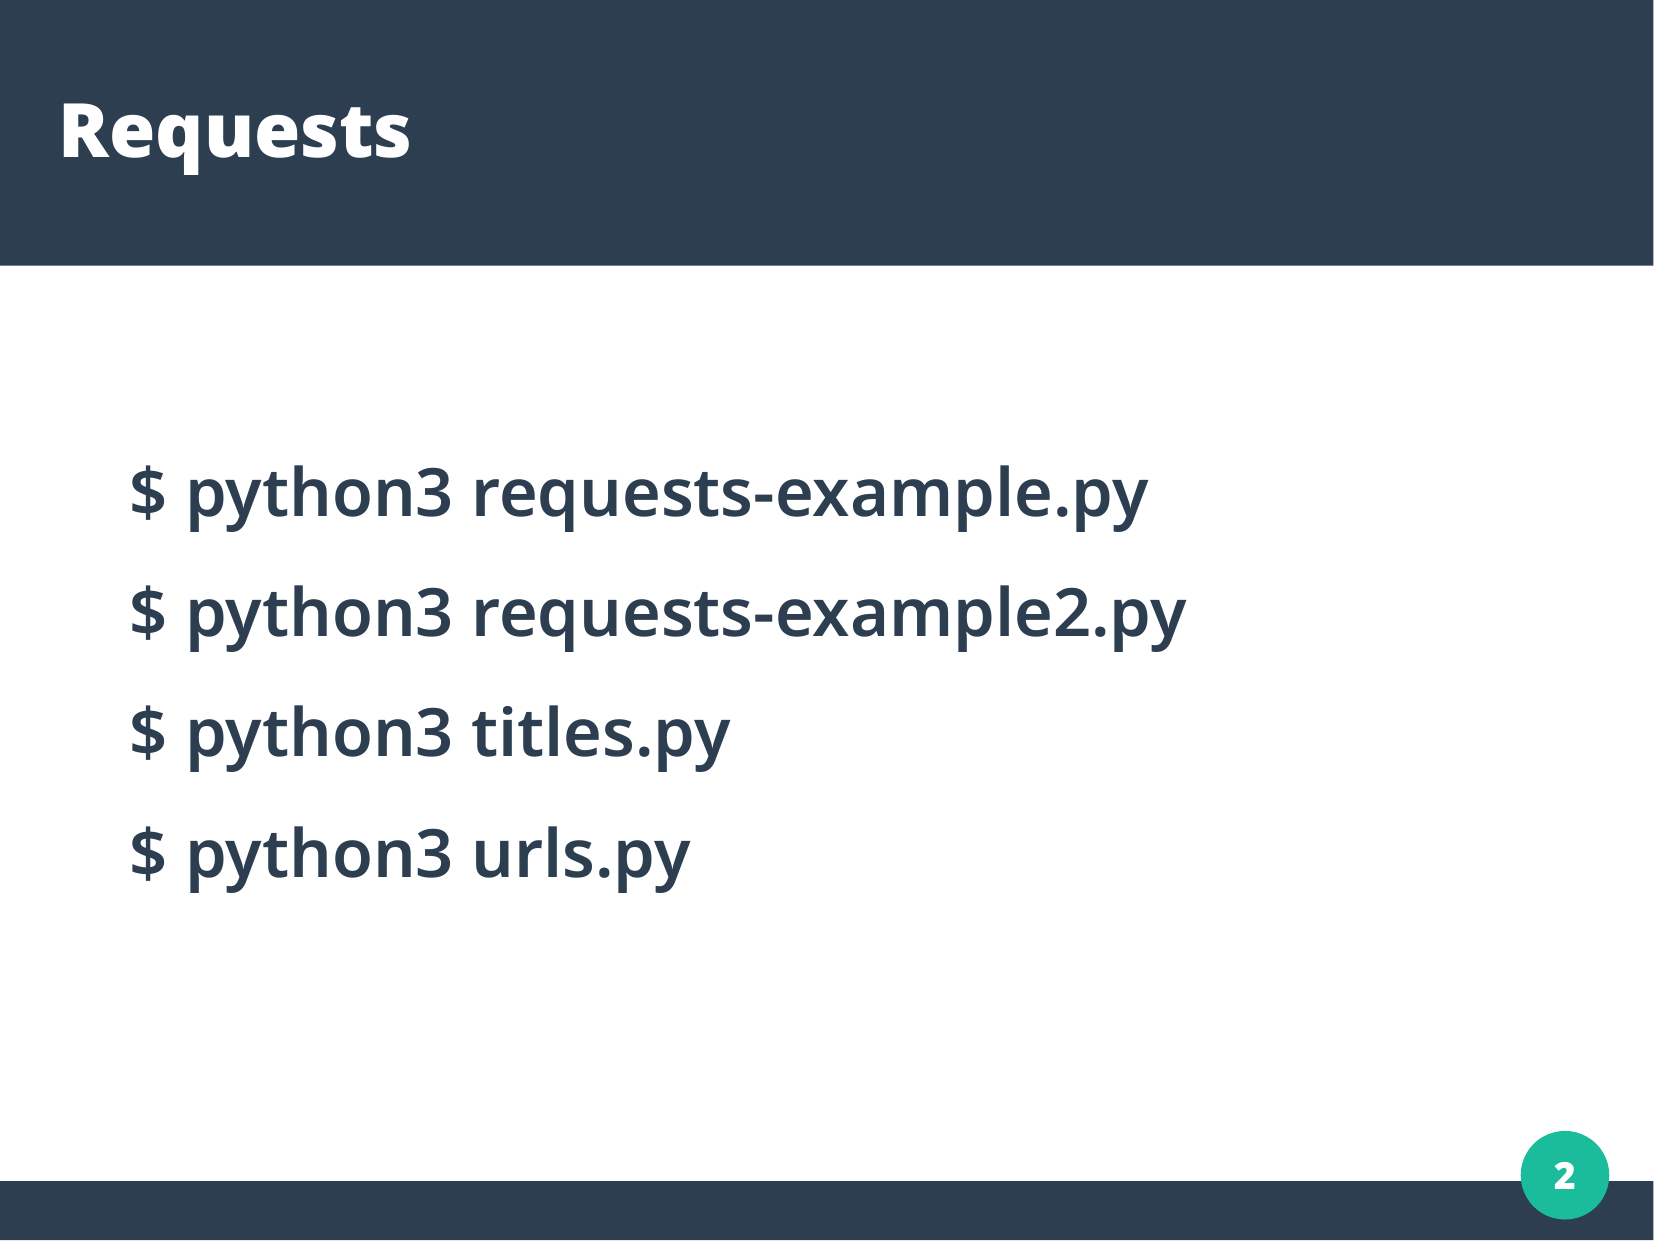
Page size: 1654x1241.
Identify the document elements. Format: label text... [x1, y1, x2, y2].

title Requests [59, 49, 1595, 207]
list $ python3 requests-example.py $ python3 requests-example2.py $ python3 titles.py $ python3 urls.py [59, 324, 1595, 1152]
